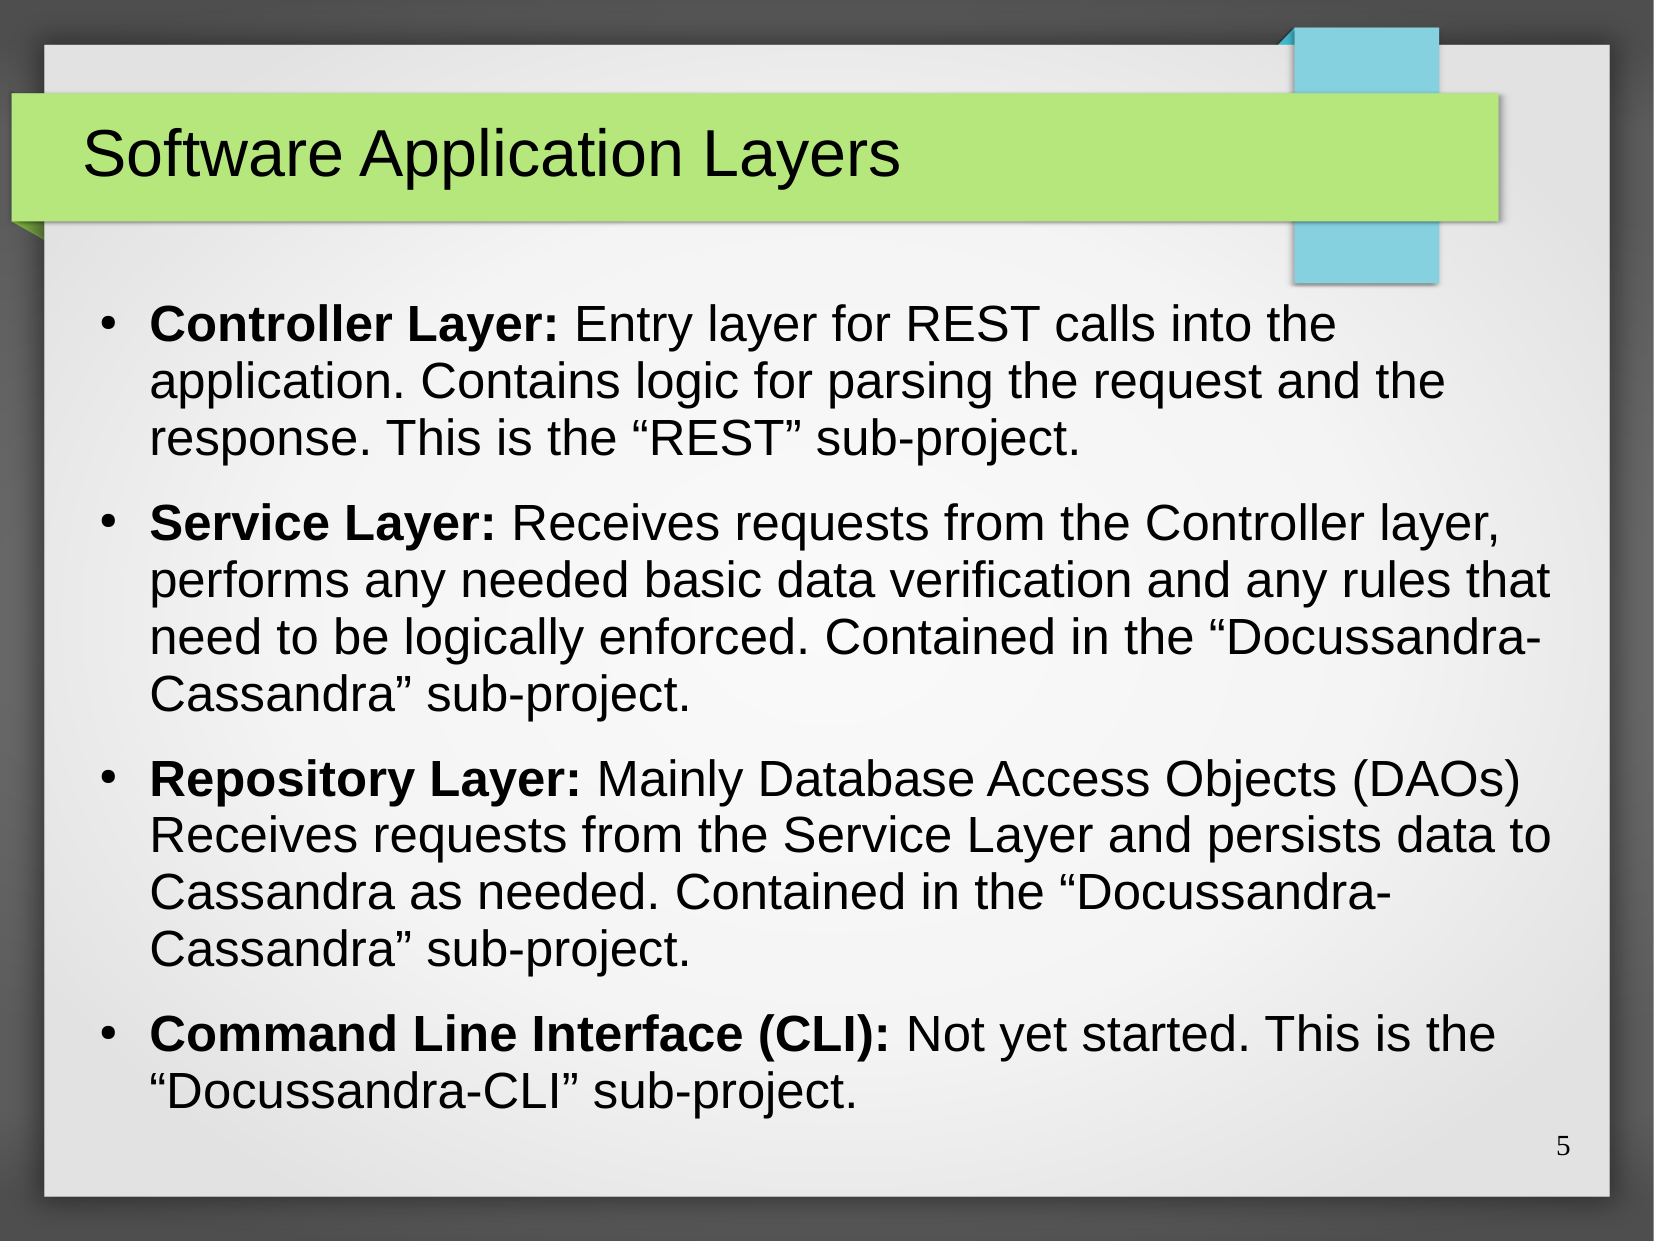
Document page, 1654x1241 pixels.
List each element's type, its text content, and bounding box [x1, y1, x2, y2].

title Software Application Layers [82, 94, 1264, 213]
picture [0, 0, 1654, 1241]
list Controller Layer: Entry layer for REST calls into the application. Contains logic for parsing the request and the response. This is the “REST” sub-project. Service Layer: Receives requests from the Controller layer, performs any needed basic data verification and any rules that need to be logically enforced. Contained in the “Docussandra-Cassandra” sub-project. Repository Layer: Mainly Database Access Objects (DAOs) Receives requests from the Service Layer and persists data to Cassandra as needed. Contained in the “Docussandra-Cassandra” sub-project. Command Line Interface (CLI): Not yet started. This is the “Docussandra-CLI” sub-project. [82, 295, 1591, 1126]
